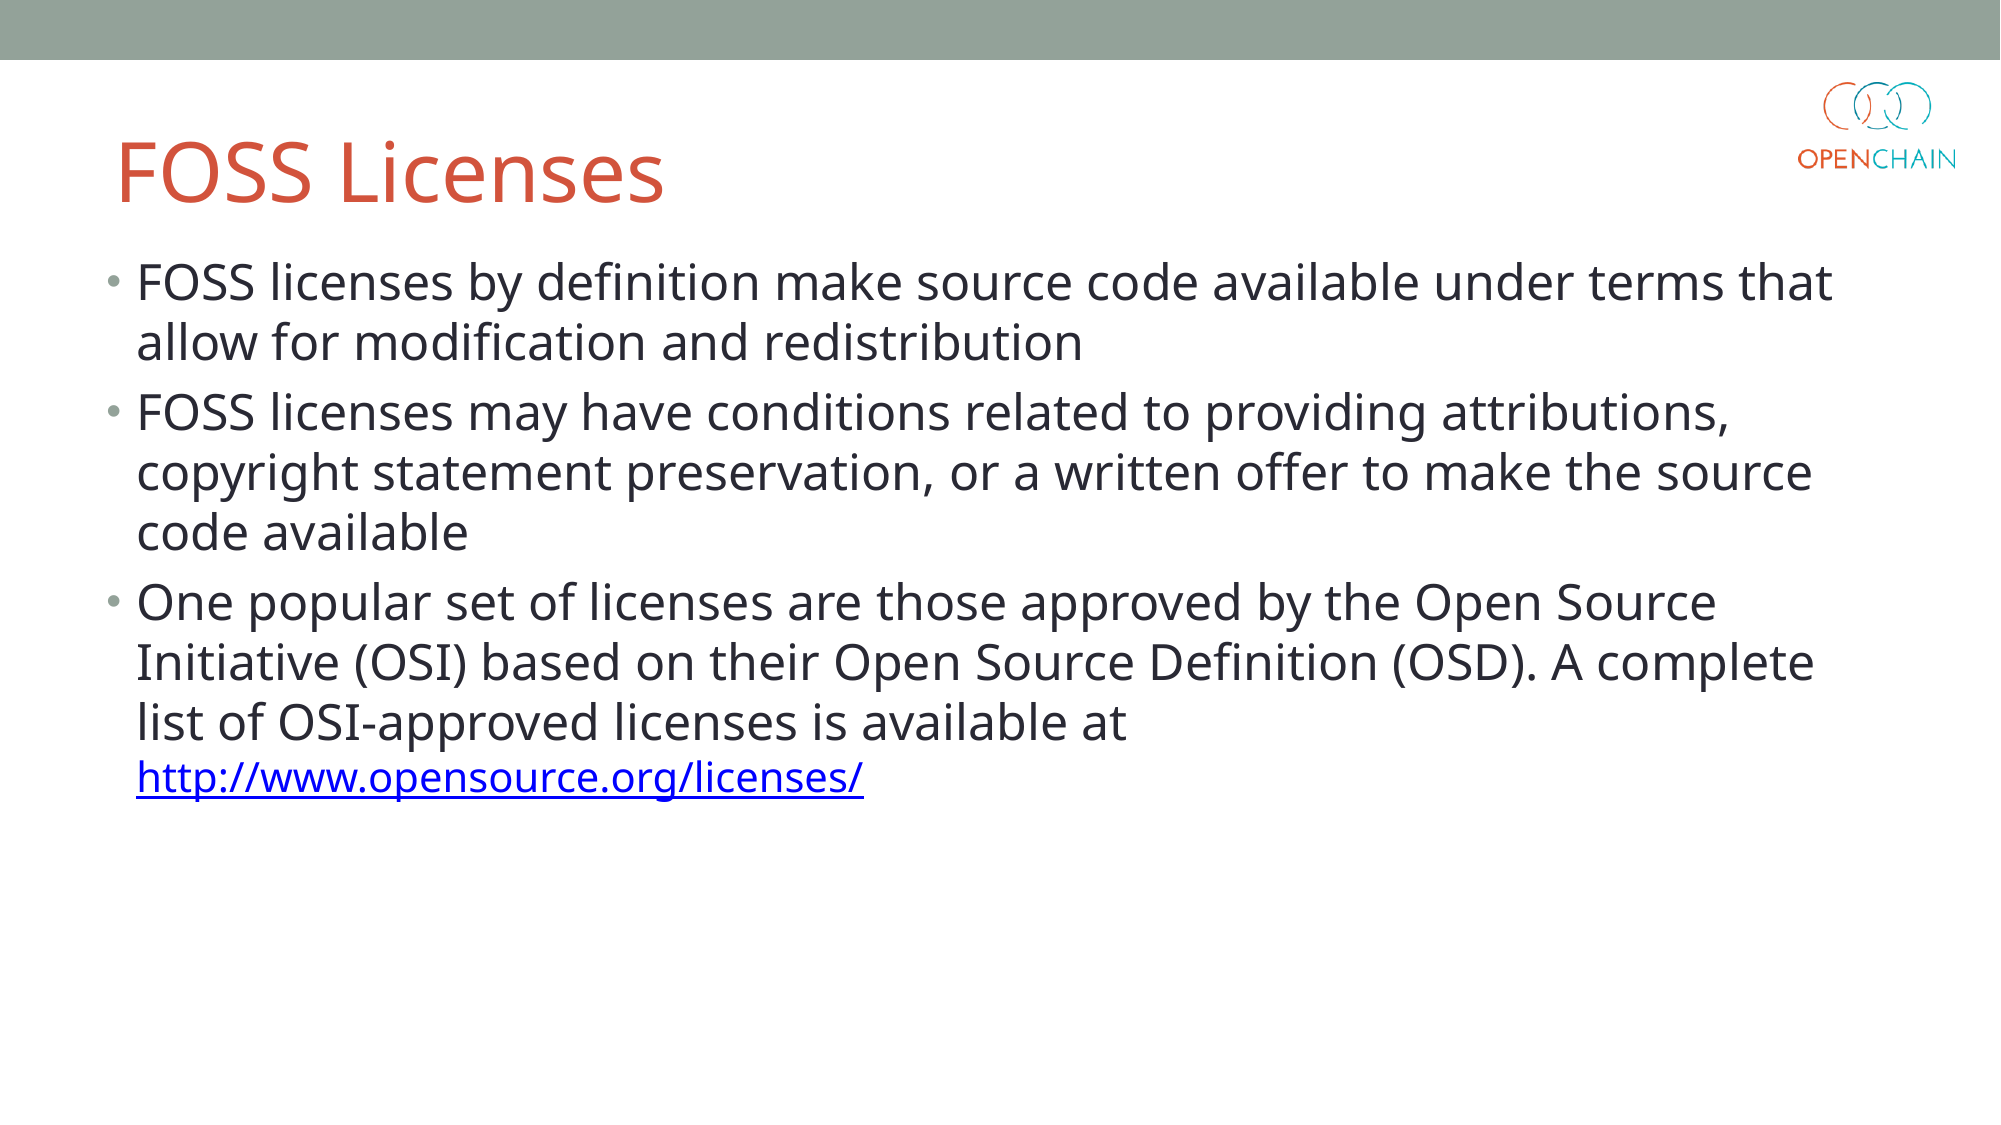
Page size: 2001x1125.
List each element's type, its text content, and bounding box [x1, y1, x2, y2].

list FOSS licenses by definition make source code available under terms that allow for modification and redistribution FOSS licenses may have conditions related to providing attributions, copyright statement preservation, or a written offer to make the source code available One popular set of licenses are those approved by the Open Source Initiative (OSI) based on their Open Source Definition (OSD). A complete list of OSI-approved licenses is available at http://www.opensource.org/licenses/ [91, 243, 1863, 1093]
title FOSS Licenses [99, 87, 1900, 250]
picture [1798, 82, 1955, 169]
